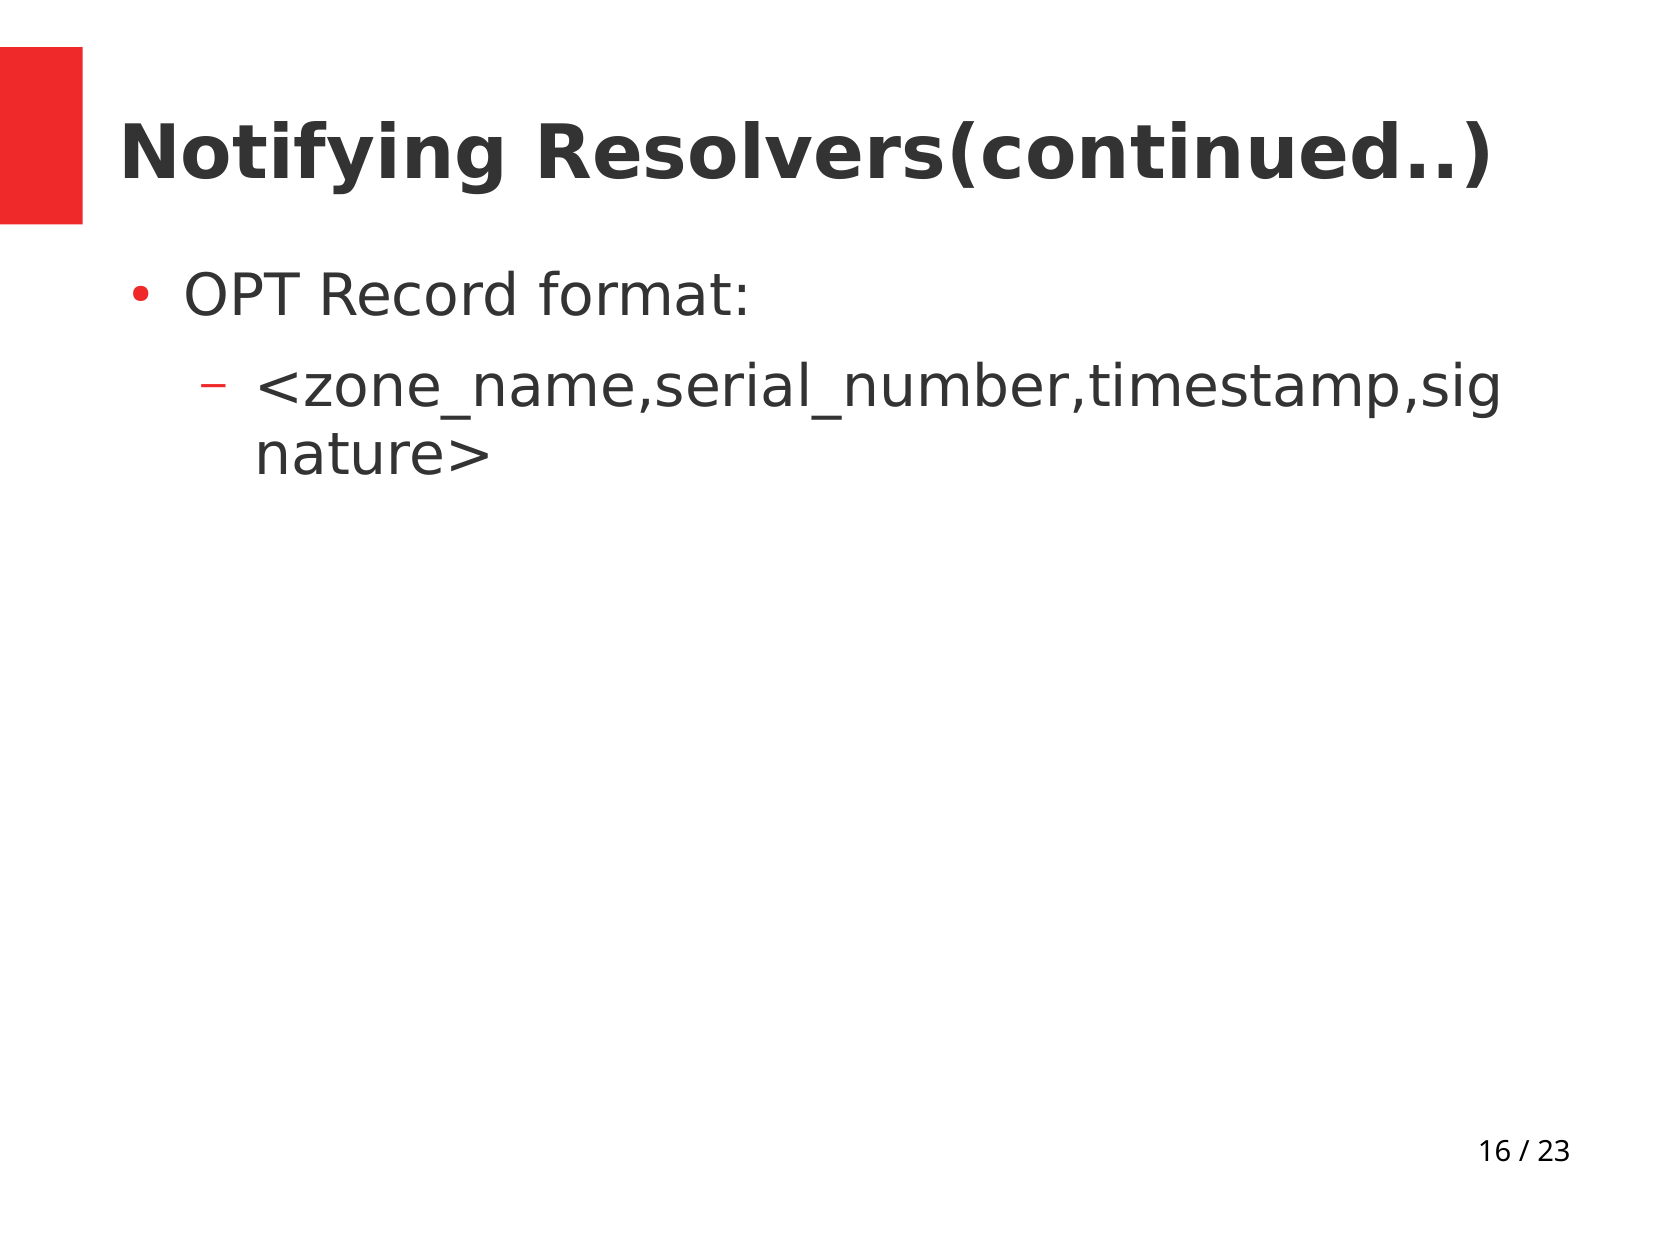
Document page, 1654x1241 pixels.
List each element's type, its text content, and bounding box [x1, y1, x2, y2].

title Notifying Resolvers(continued..) [118, 49, 1571, 257]
list OPT Record format: <zone_name,serial_number,timestamp,signature> [112, 261, 1531, 981]
